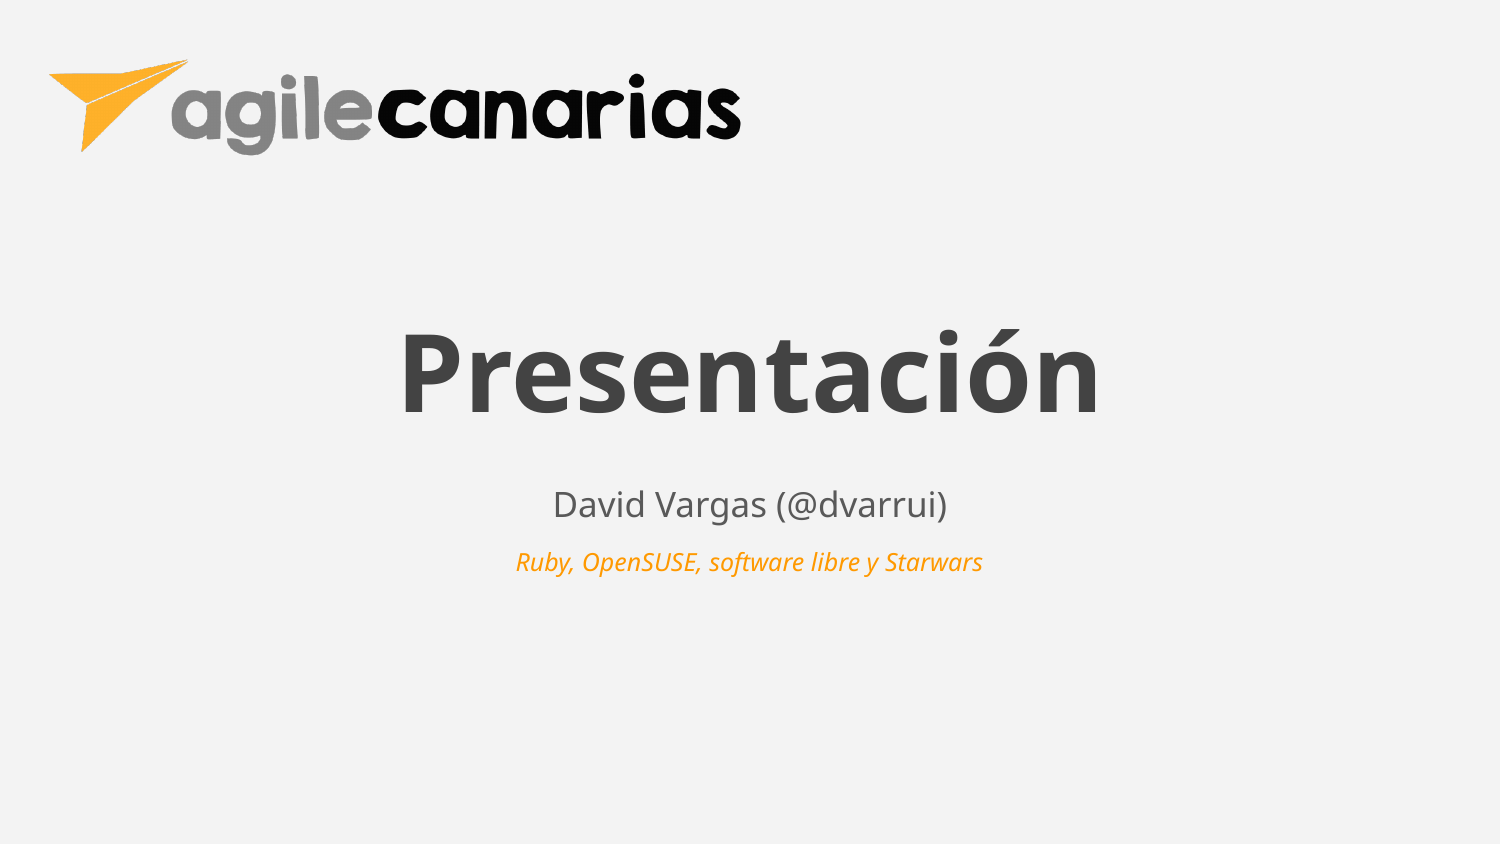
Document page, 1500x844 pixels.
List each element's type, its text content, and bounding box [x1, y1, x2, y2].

picture [24, 35, 762, 182]
subtitle David Vargas (@dvarrui) Ruby, OpenSUSE, software libre y Starwars [51, 464, 1449, 595]
title Presentación [51, 122, 1449, 459]
